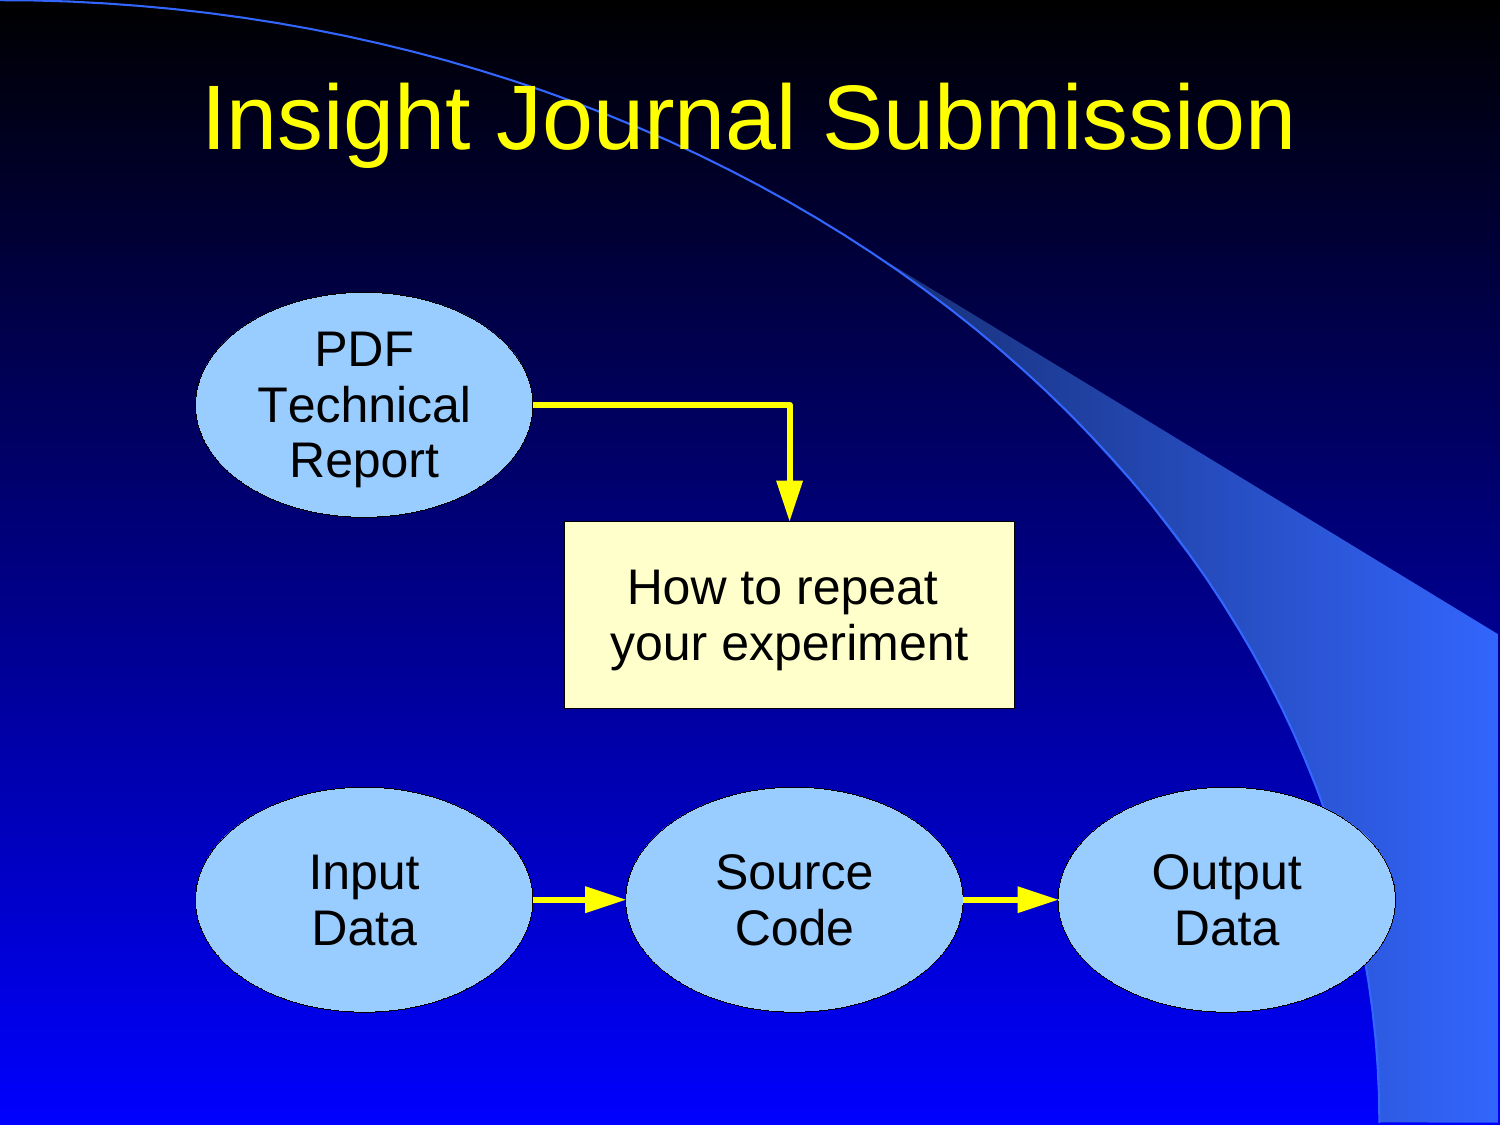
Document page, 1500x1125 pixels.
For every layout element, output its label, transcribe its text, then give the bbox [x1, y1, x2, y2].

text_box Output Data [1057, 787, 1396, 1013]
text_box Source Code [625, 787, 964, 1013]
text_box PDF Technical Report [195, 292, 533, 518]
text_box Input Data [195, 787, 533, 1013]
text_box How to repeat your experiment [564, 521, 1015, 709]
title Insight Journal Submission [112, 51, 1388, 192]
